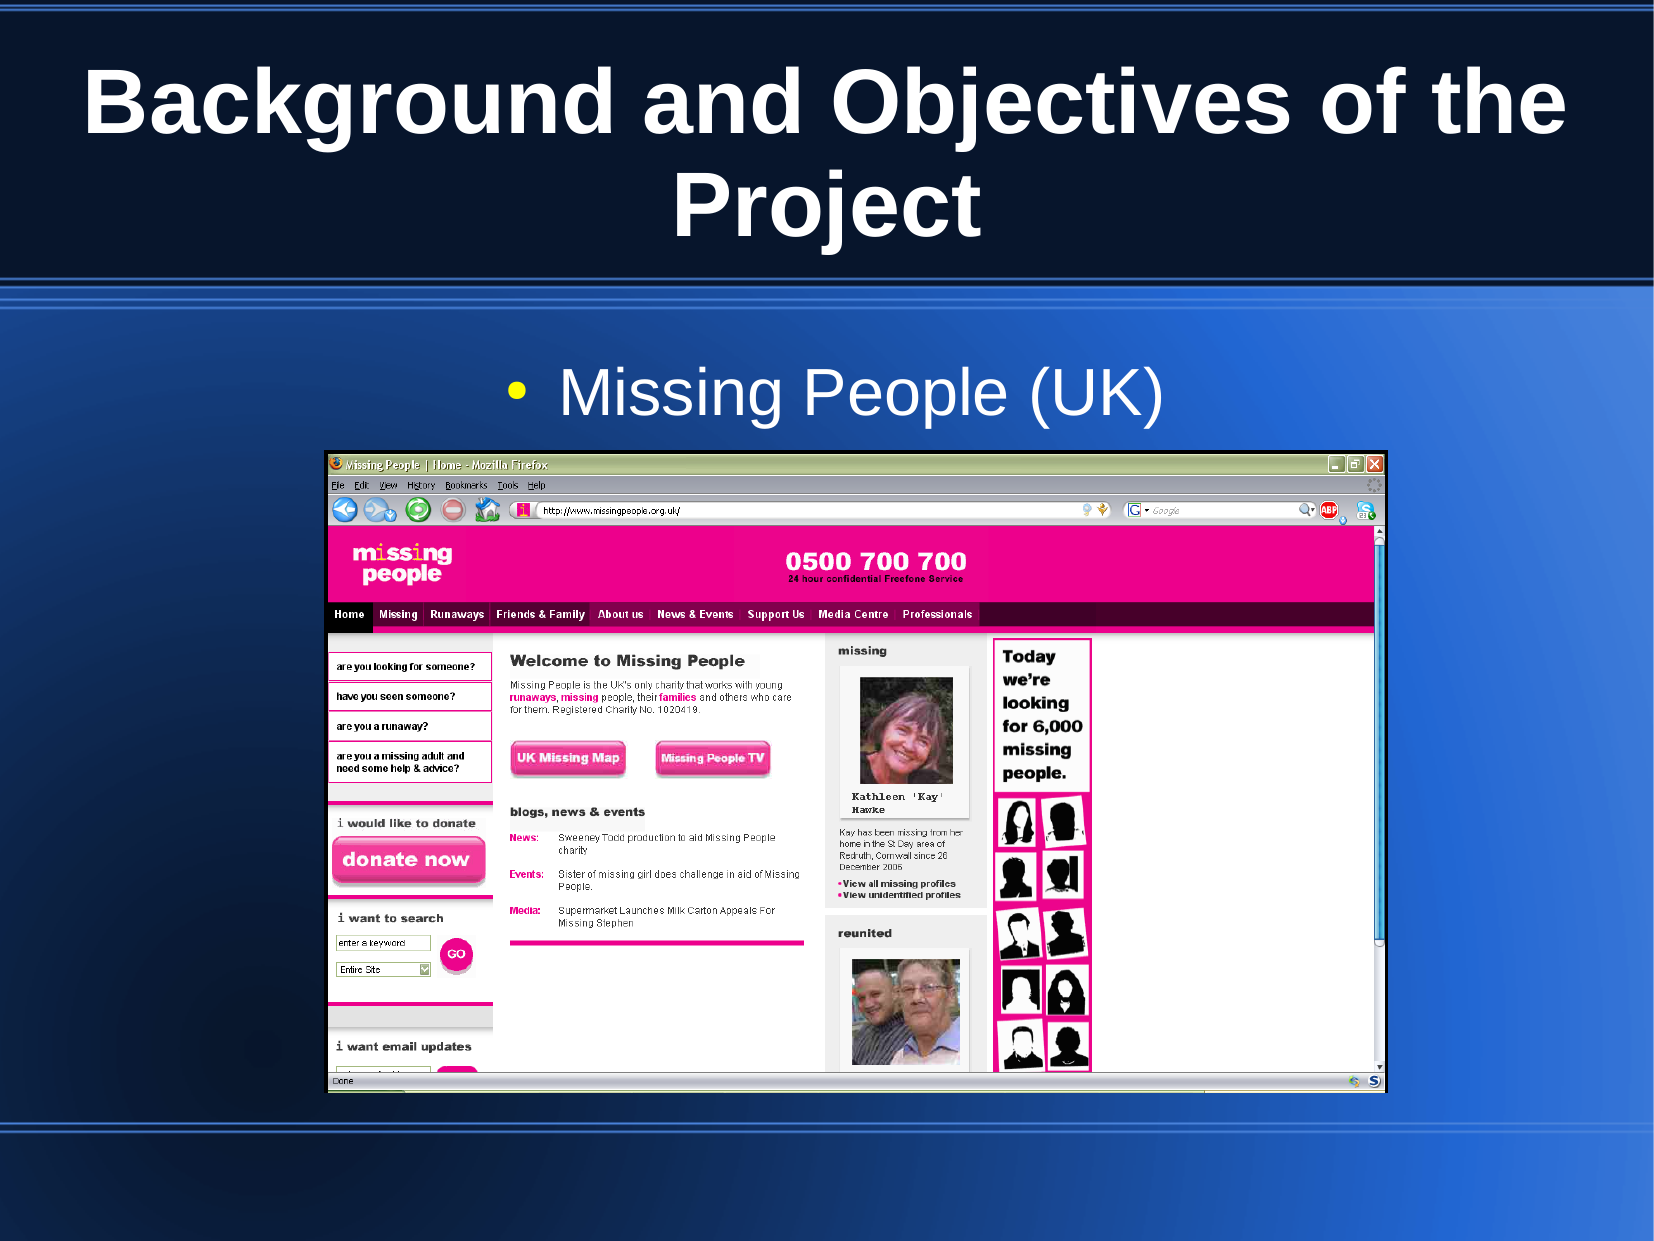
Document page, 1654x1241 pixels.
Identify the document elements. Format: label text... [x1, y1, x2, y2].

list Missing People (UK) [82, 355, 1571, 1058]
title Background and Objectives of the Project [82, 49, 1571, 257]
picture [0, 0, 1654, 1241]
